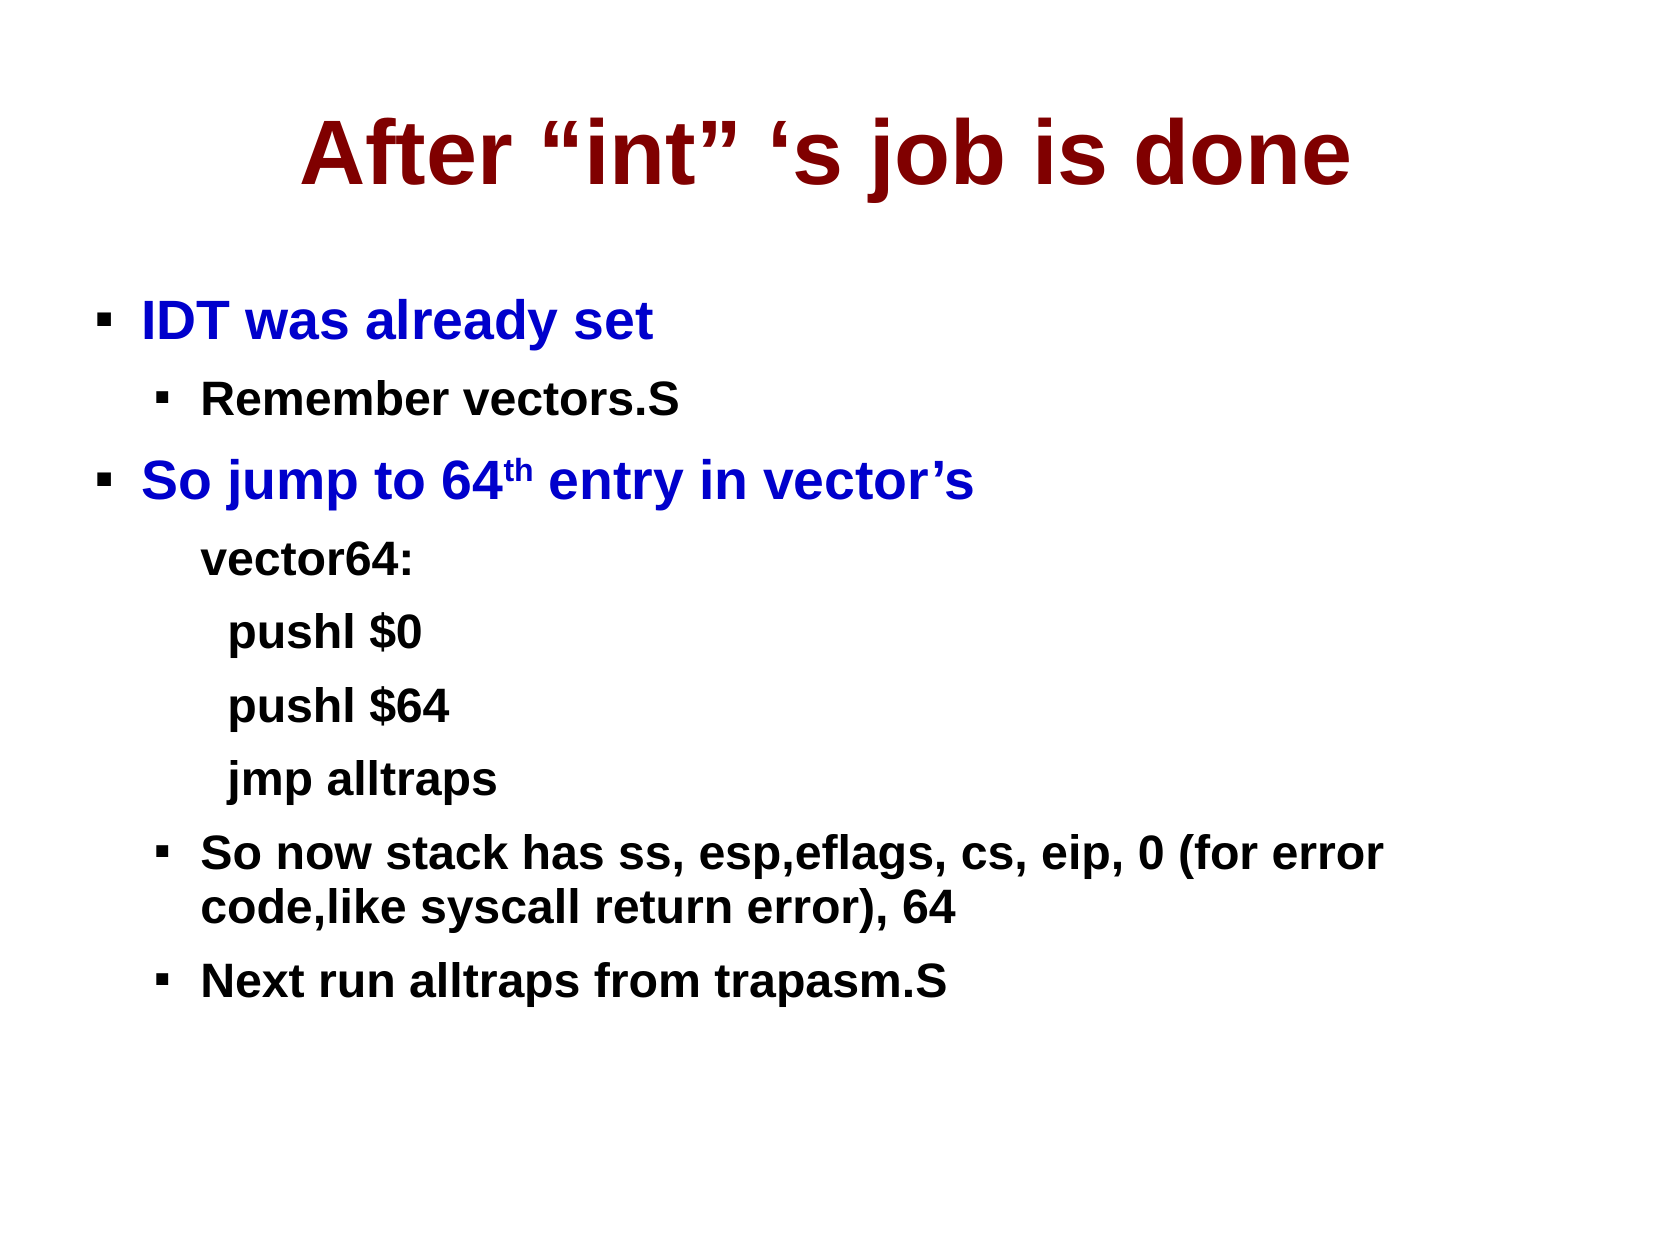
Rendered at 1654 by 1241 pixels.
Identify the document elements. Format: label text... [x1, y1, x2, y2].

title After “int” ‘s job is done [82, 49, 1571, 257]
list IDT was already set Remember vectors.S So jump to 64th entry in vector’s vector64: pushl $0 pushl $64 jmp alltraps So now stack has ss, esp,eflags, cs, eip, 0 (for error code,like syscall return error), 64 Next run alltraps from trapasm.S [82, 290, 1571, 1010]
